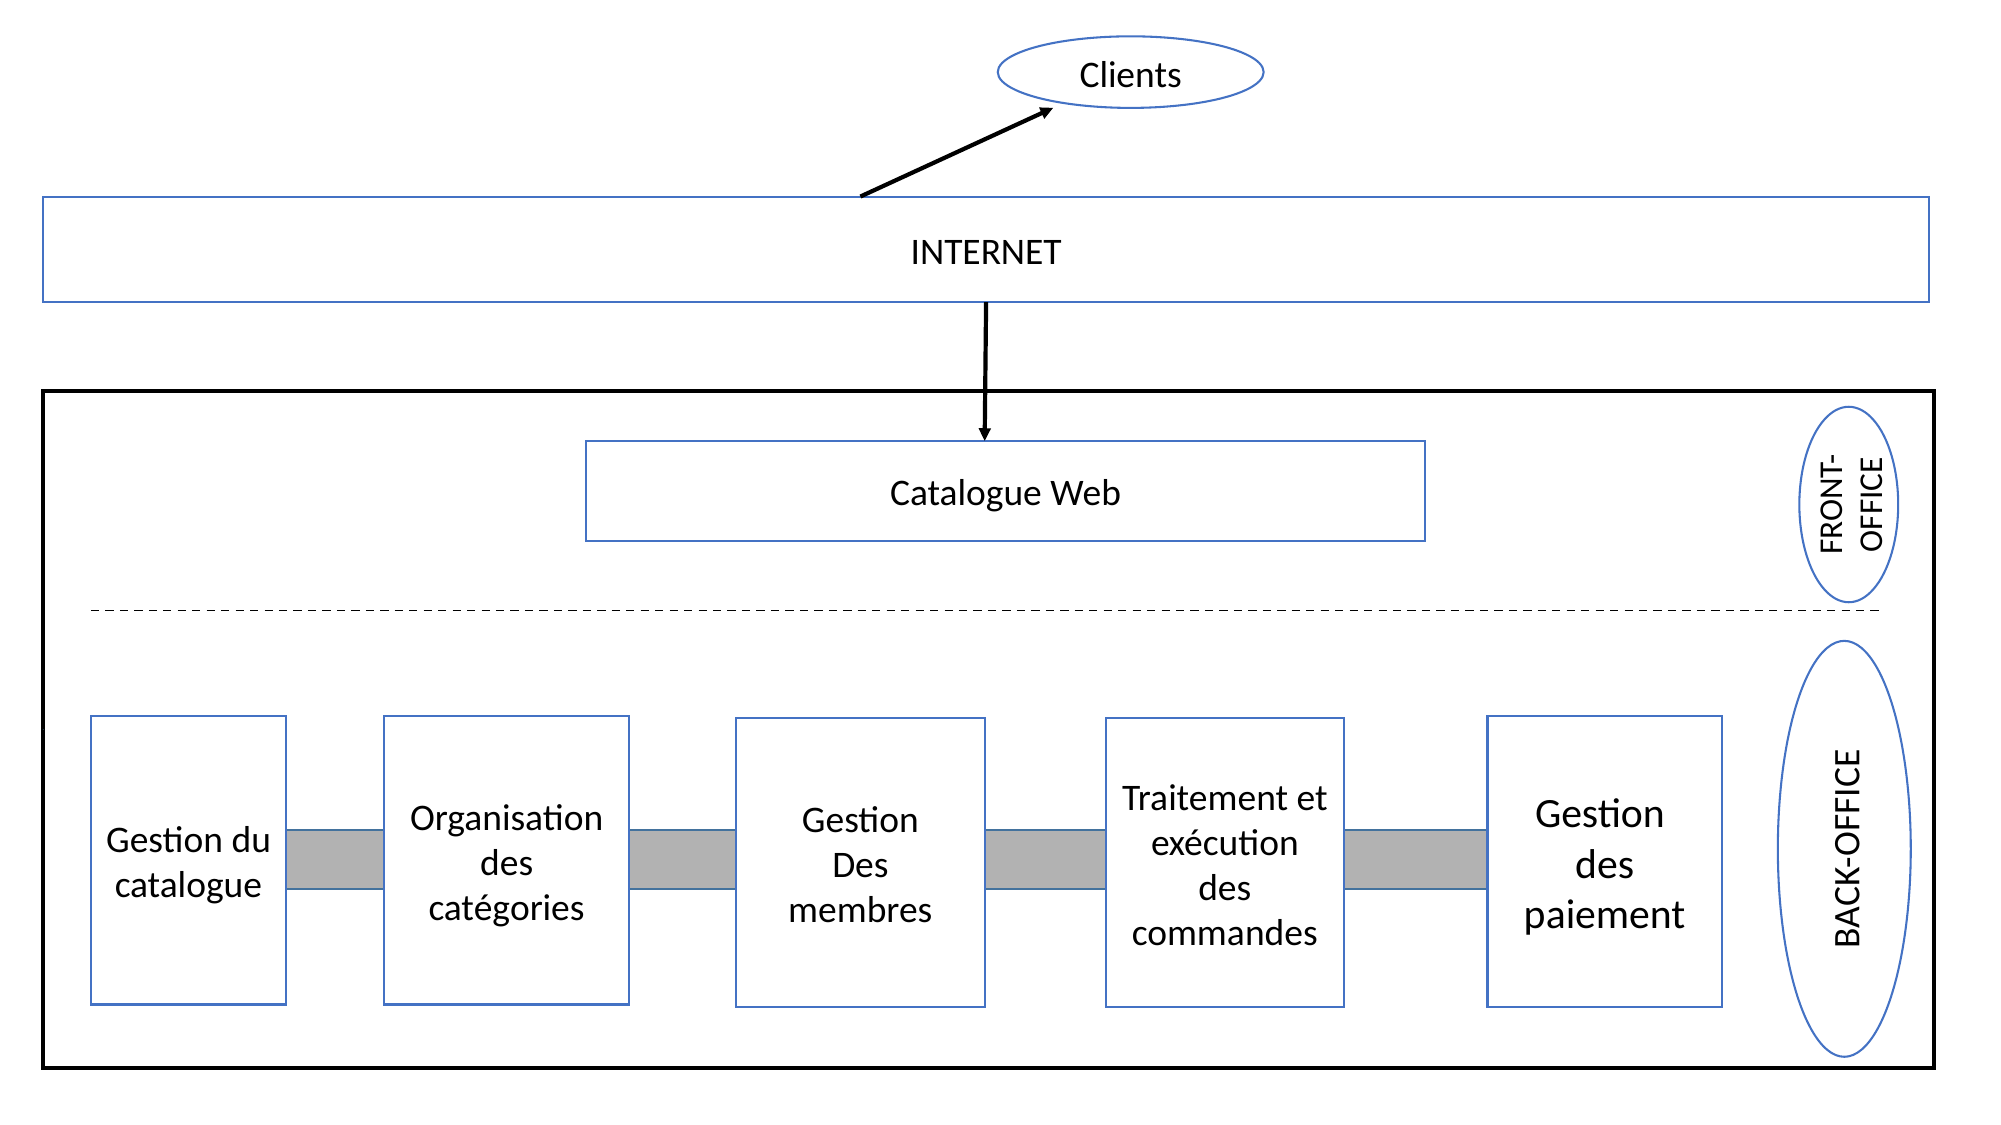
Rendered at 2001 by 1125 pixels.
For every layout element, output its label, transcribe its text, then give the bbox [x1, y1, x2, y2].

text_box Gestion des paiement [1487, 715, 1722, 1007]
text_box Catalogue Web [586, 440, 1425, 541]
text_box INTERNET [43, 196, 1930, 303]
text_box Clients [997, 36, 1264, 108]
text_box FRONT-OFFICE [1799, 406, 1899, 603]
text_box Organisation des catégories [384, 715, 630, 1005]
text_box Traitement et exécution des commandes [1105, 718, 1345, 1007]
text_box BACK-OFFICE [1777, 640, 1911, 1057]
text_box Gestion Des membres [736, 718, 985, 1007]
text_box Gestion du catalogue [90, 715, 287, 1005]
text_box [43, 390, 1934, 1069]
